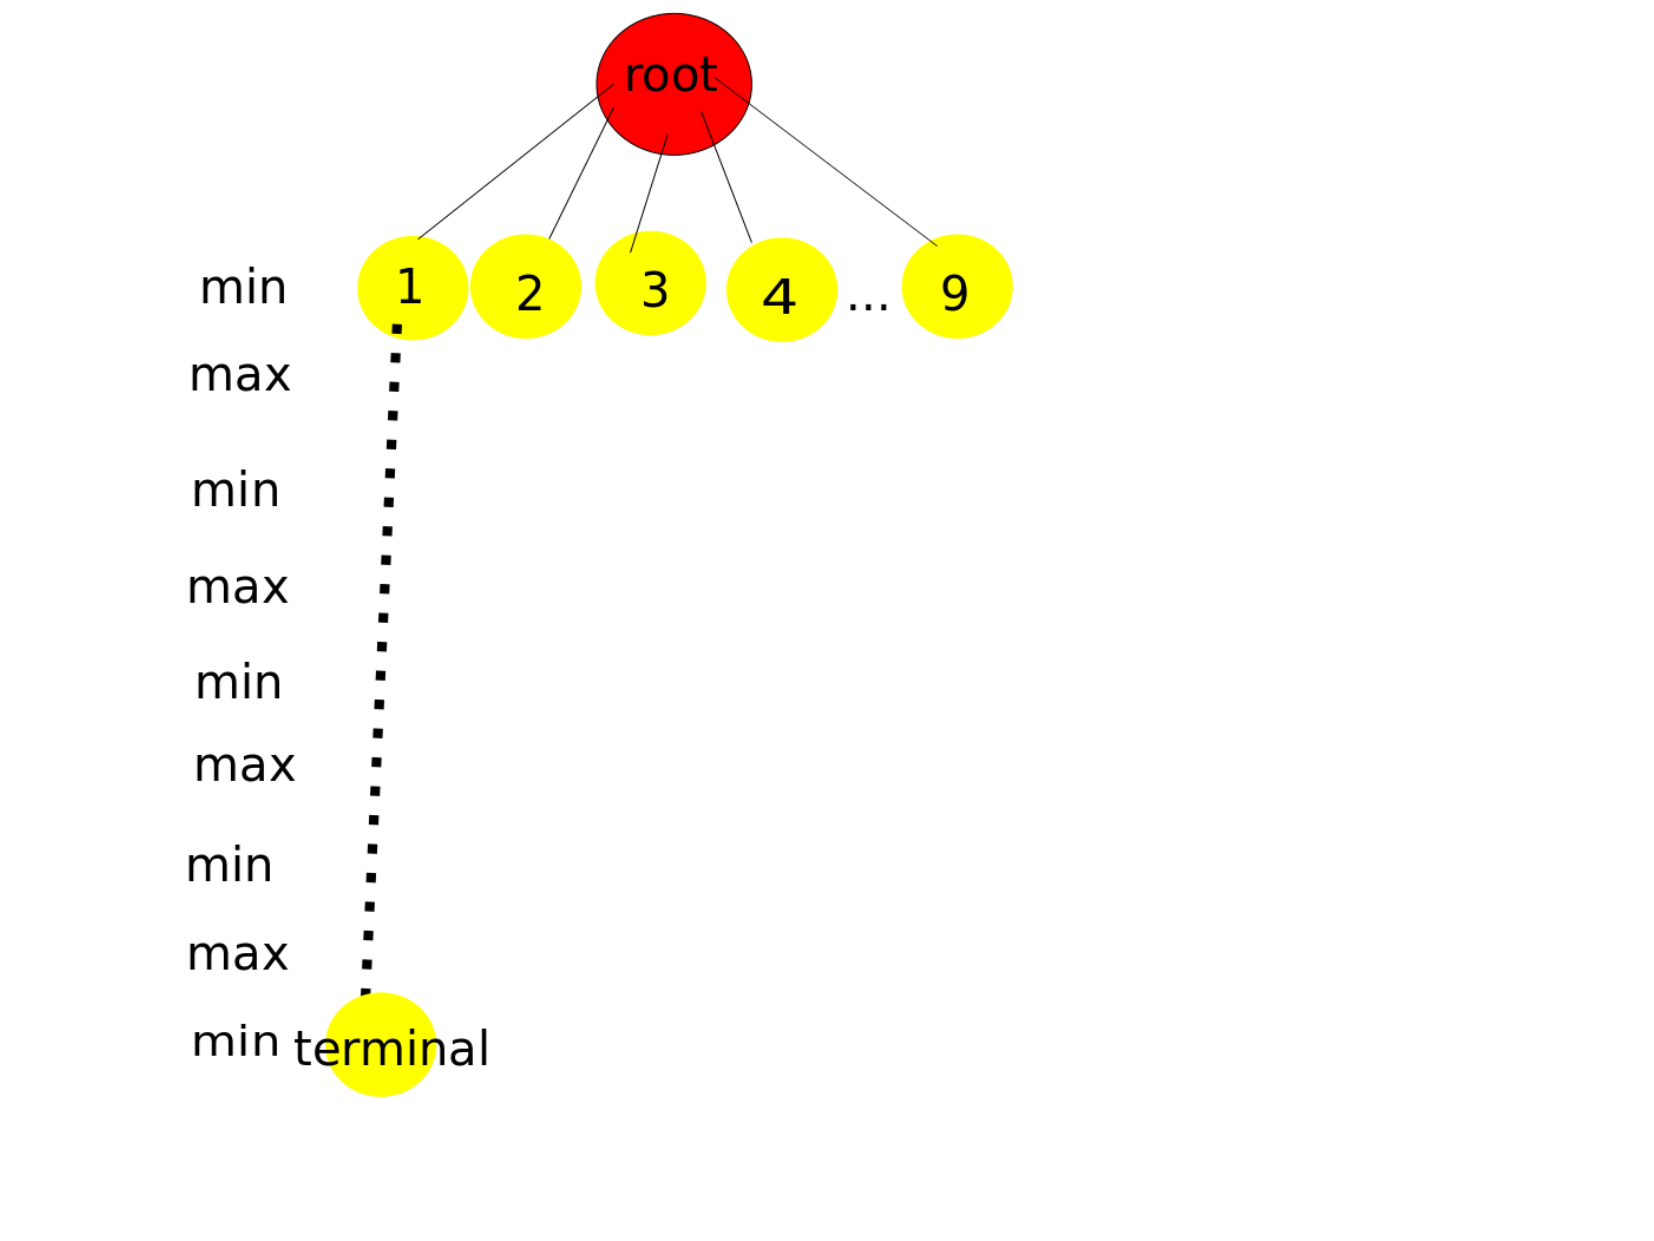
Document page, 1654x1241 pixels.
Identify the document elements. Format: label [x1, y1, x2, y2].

picture [172, 0, 1051, 1241]
